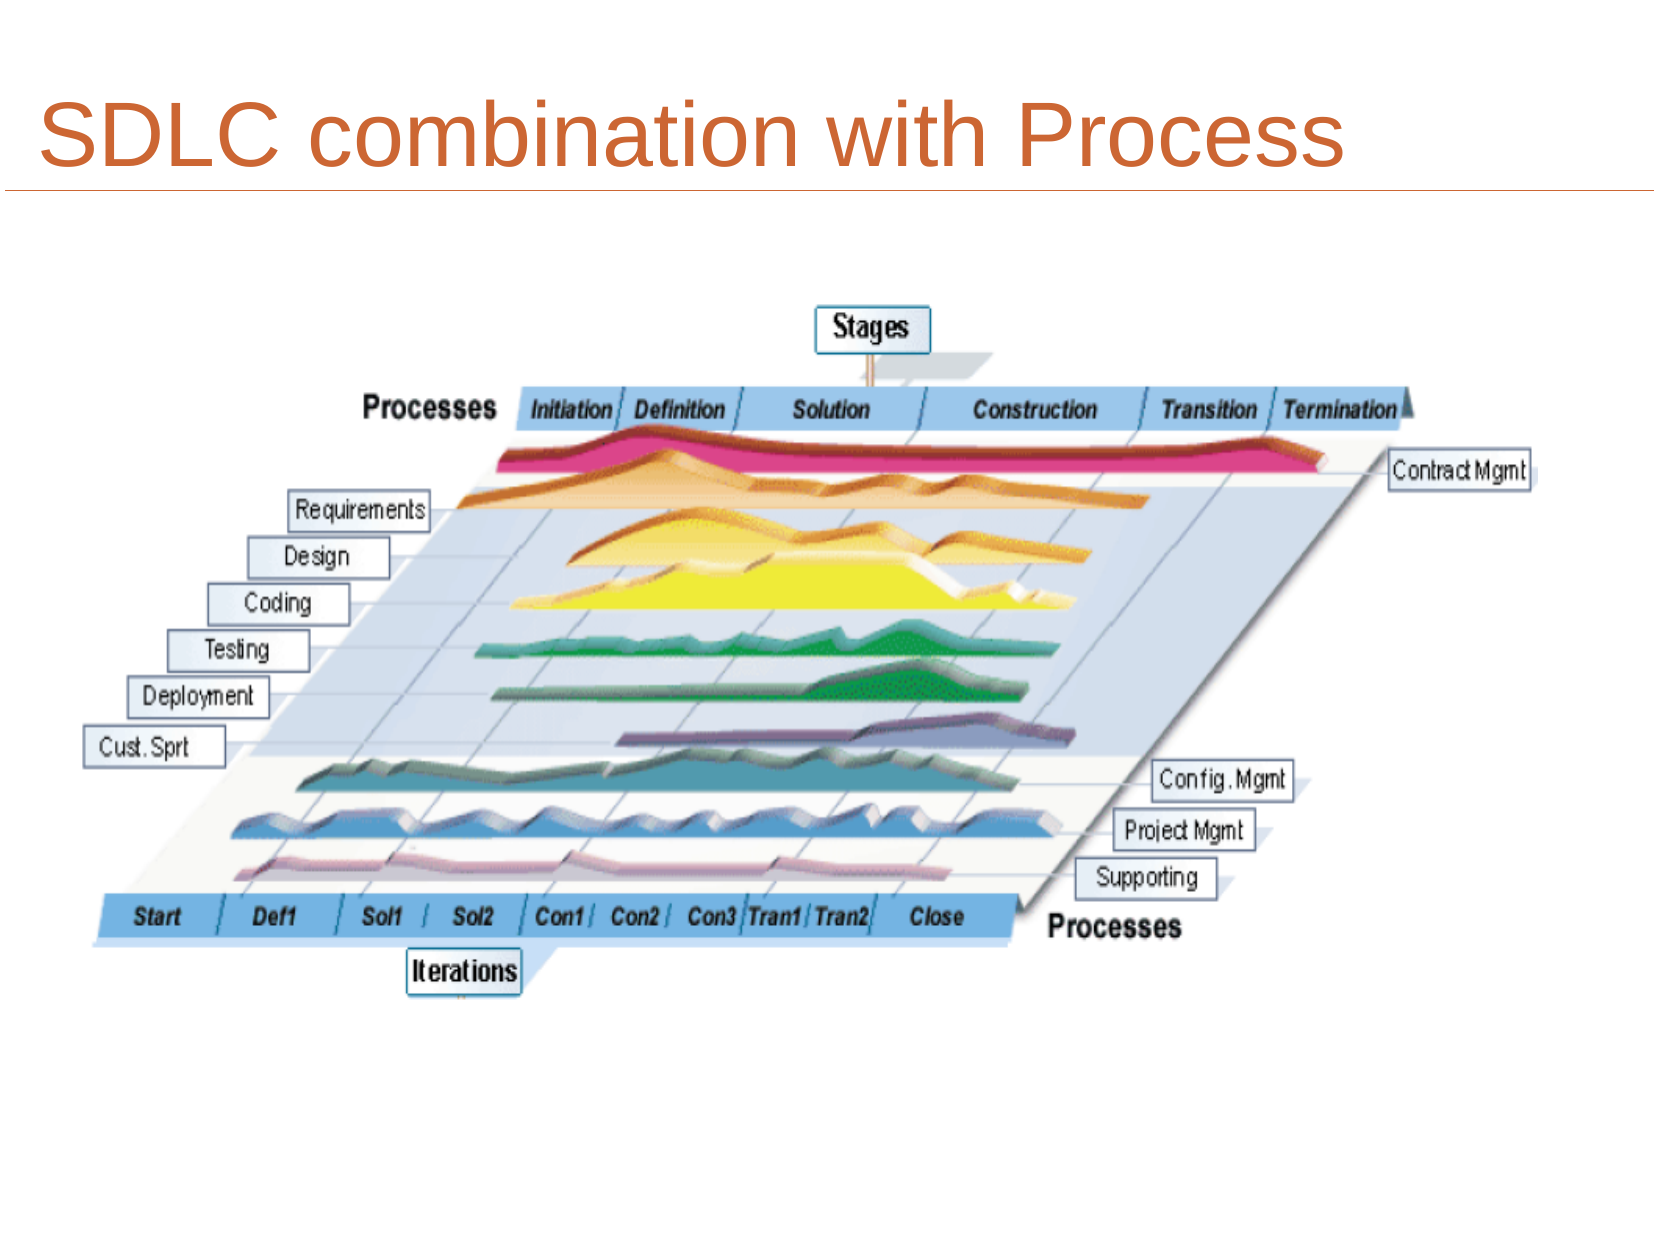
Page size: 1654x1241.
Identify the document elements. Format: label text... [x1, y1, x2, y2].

picture [78, 299, 1538, 1006]
title SDLC combination with Process [37, 31, 1651, 239]
